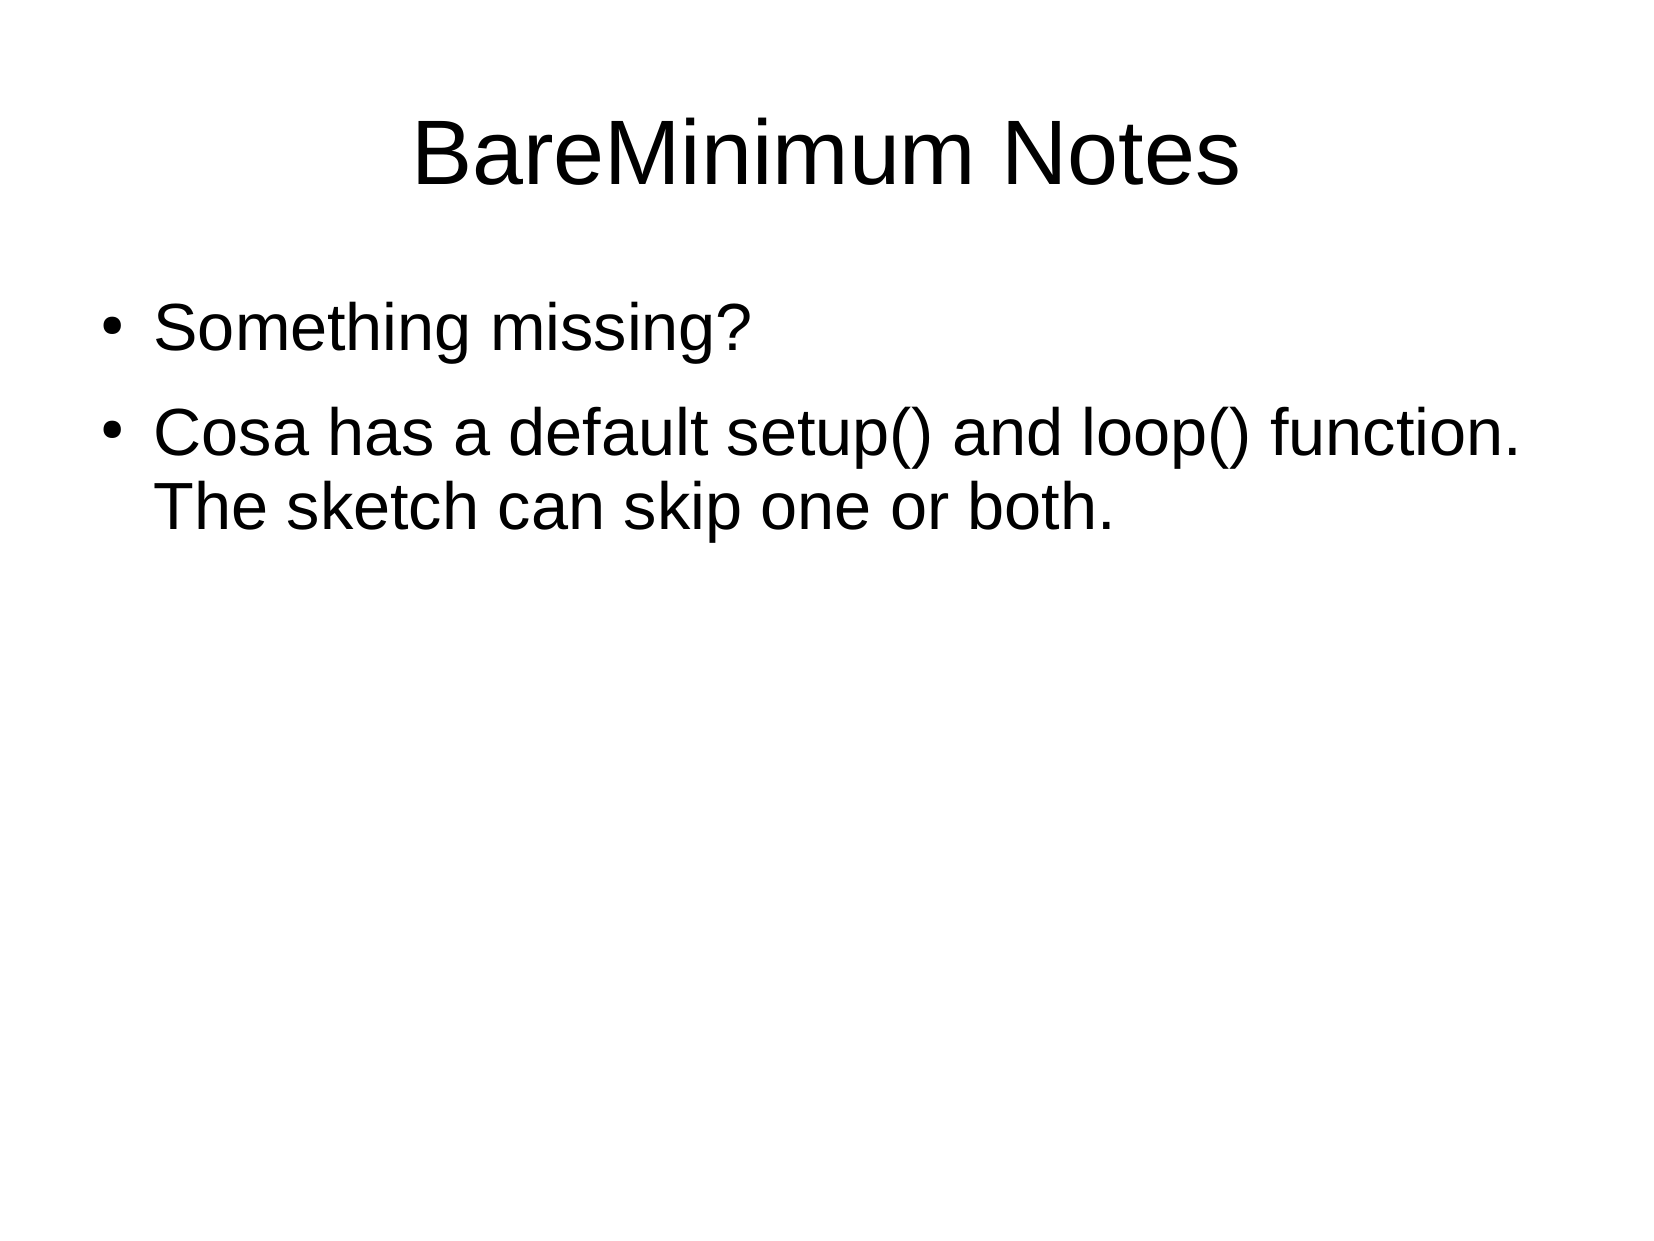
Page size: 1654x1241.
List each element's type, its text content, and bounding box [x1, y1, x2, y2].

list Something missing? Cosa has a default setup() and loop() function. The sketch can skip one or both. [82, 290, 1571, 1010]
title BareMinimum Notes [82, 49, 1571, 257]
